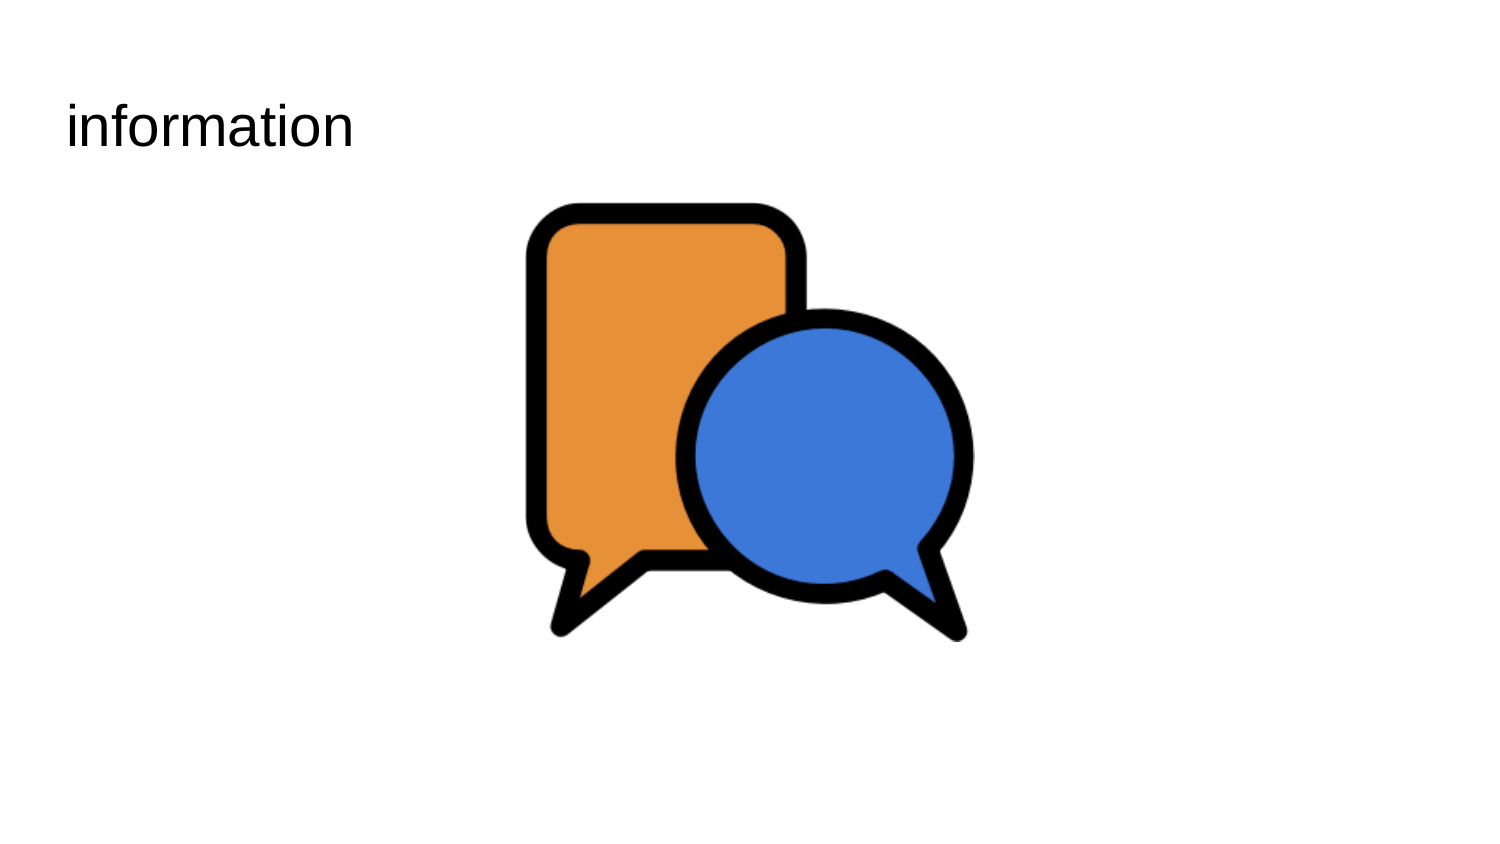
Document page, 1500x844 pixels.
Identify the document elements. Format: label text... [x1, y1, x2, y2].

picture [525, 202, 975, 642]
list [51, 189, 1449, 750]
title information [51, 72, 1449, 167]
